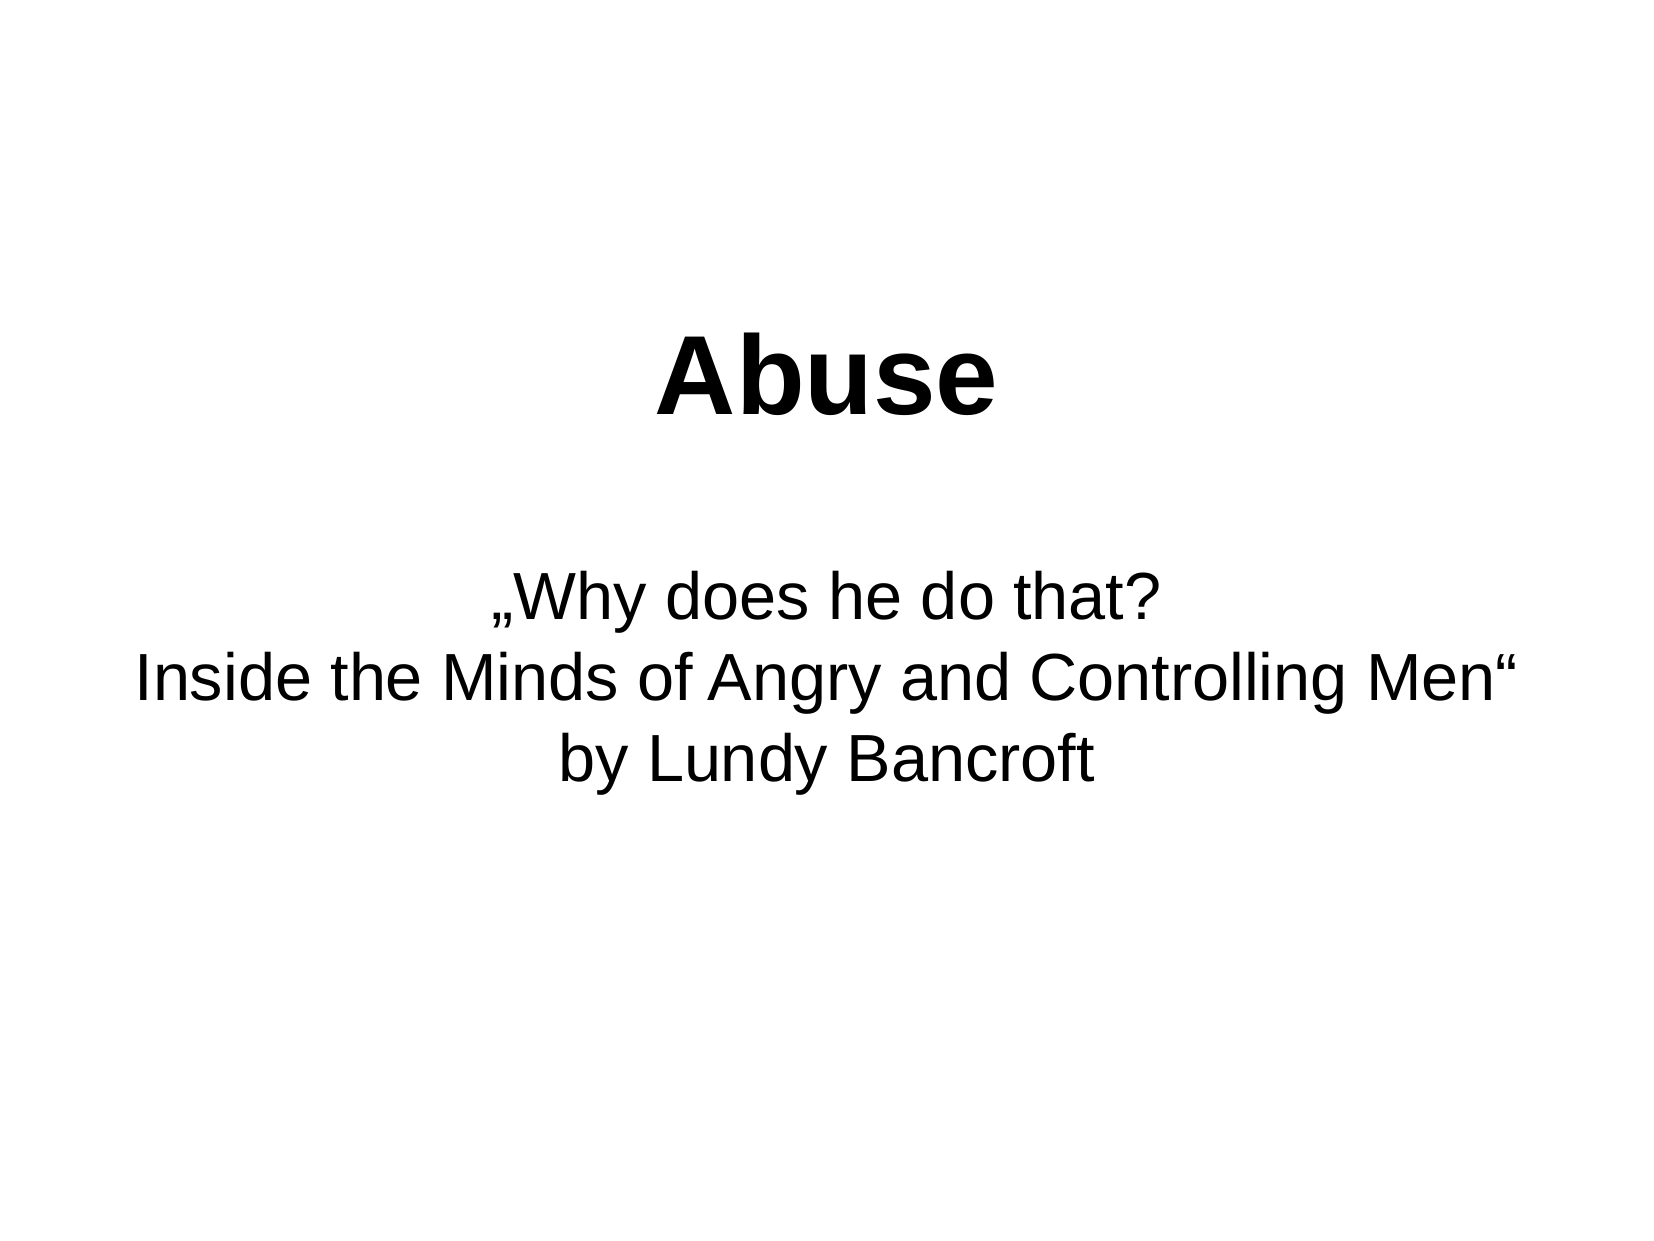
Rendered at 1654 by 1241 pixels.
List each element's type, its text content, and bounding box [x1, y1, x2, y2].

subtitle „Why does he do that? Inside the Minds of Angry and Controlling Men“ by Lundy Bancroft [82, 551, 1571, 804]
title Abuse [82, 271, 1571, 479]
